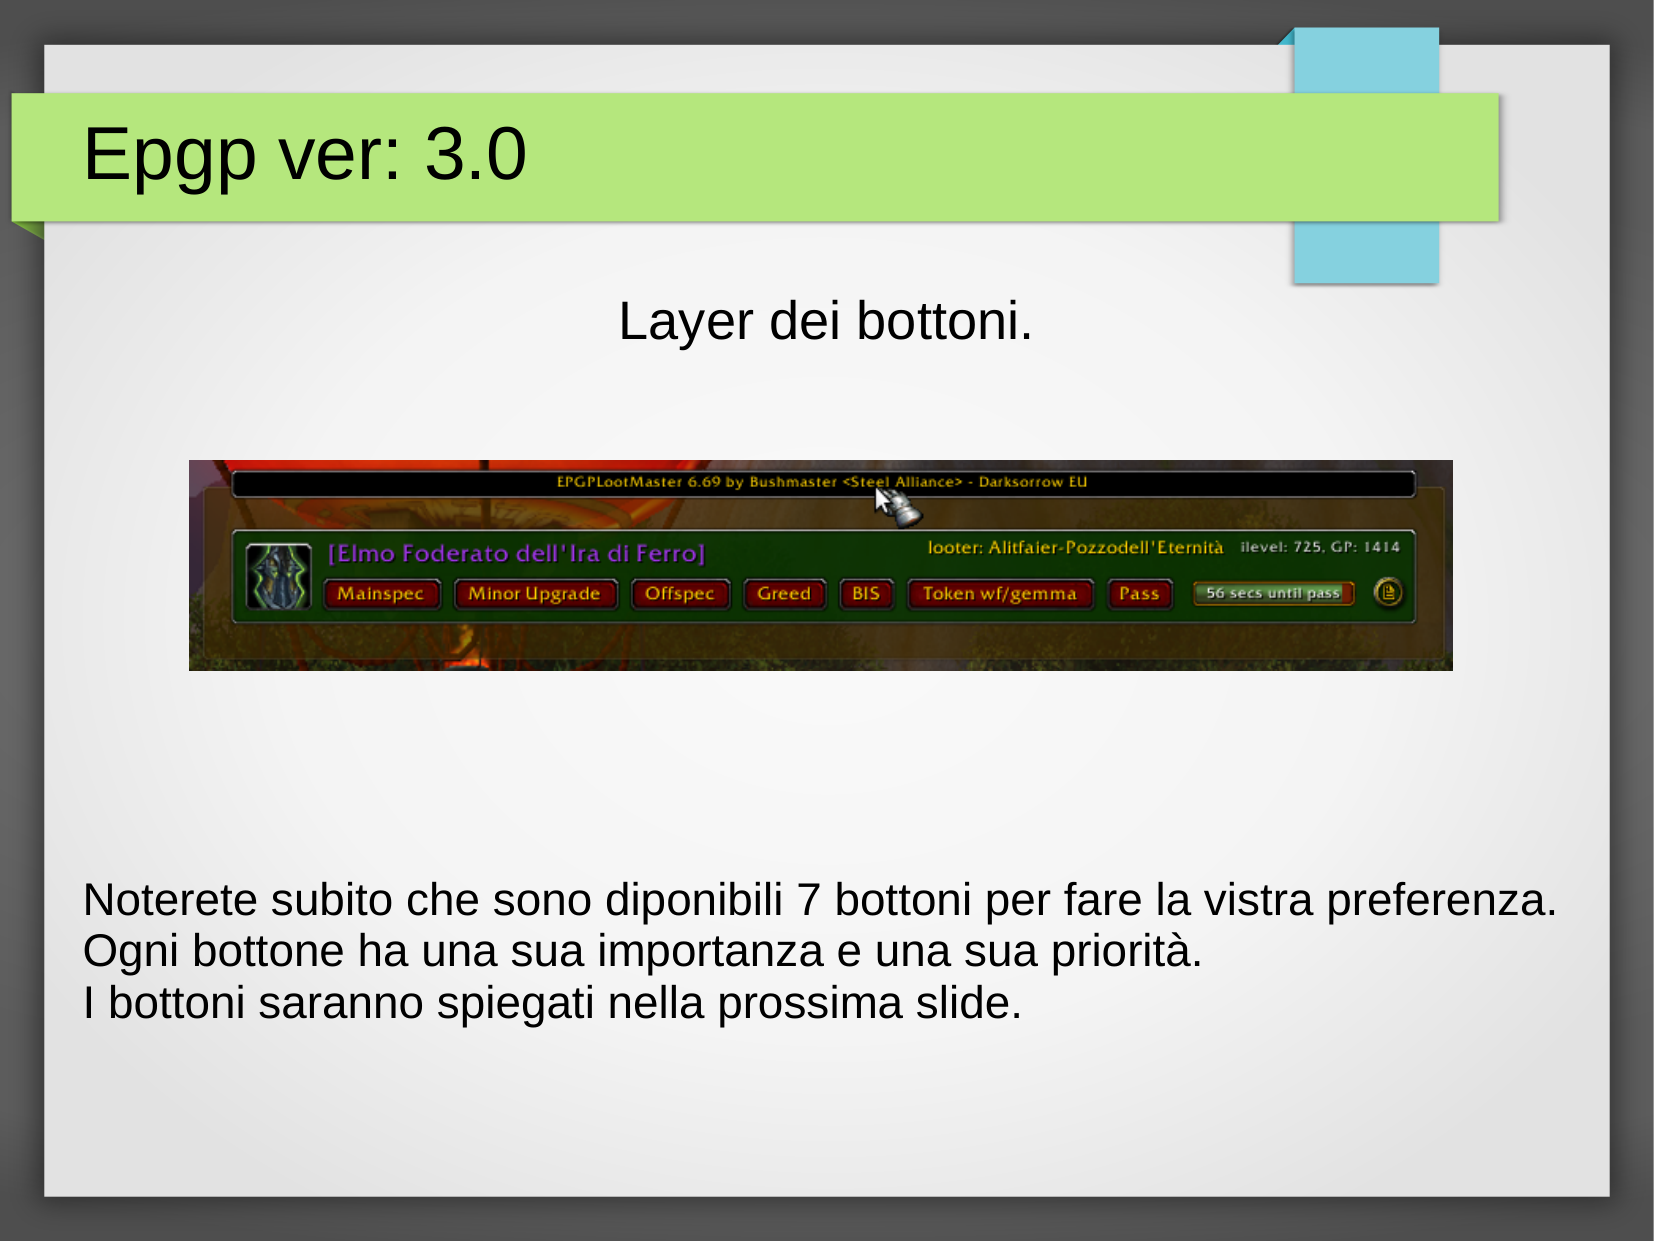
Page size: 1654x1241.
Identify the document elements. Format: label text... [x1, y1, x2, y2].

subtitle Layer dei bottoni. Noterete subito che sono diponibili 7 bottoni per fare la vistra preferenza. Ogni bottone ha una sua importanza e una sua priorità. I bottoni saranno spiegati nella prossima slide. [82, 290, 1571, 1029]
picture [0, 0, 1654, 1241]
title Epgp ver: 3.0 [82, 94, 1264, 213]
